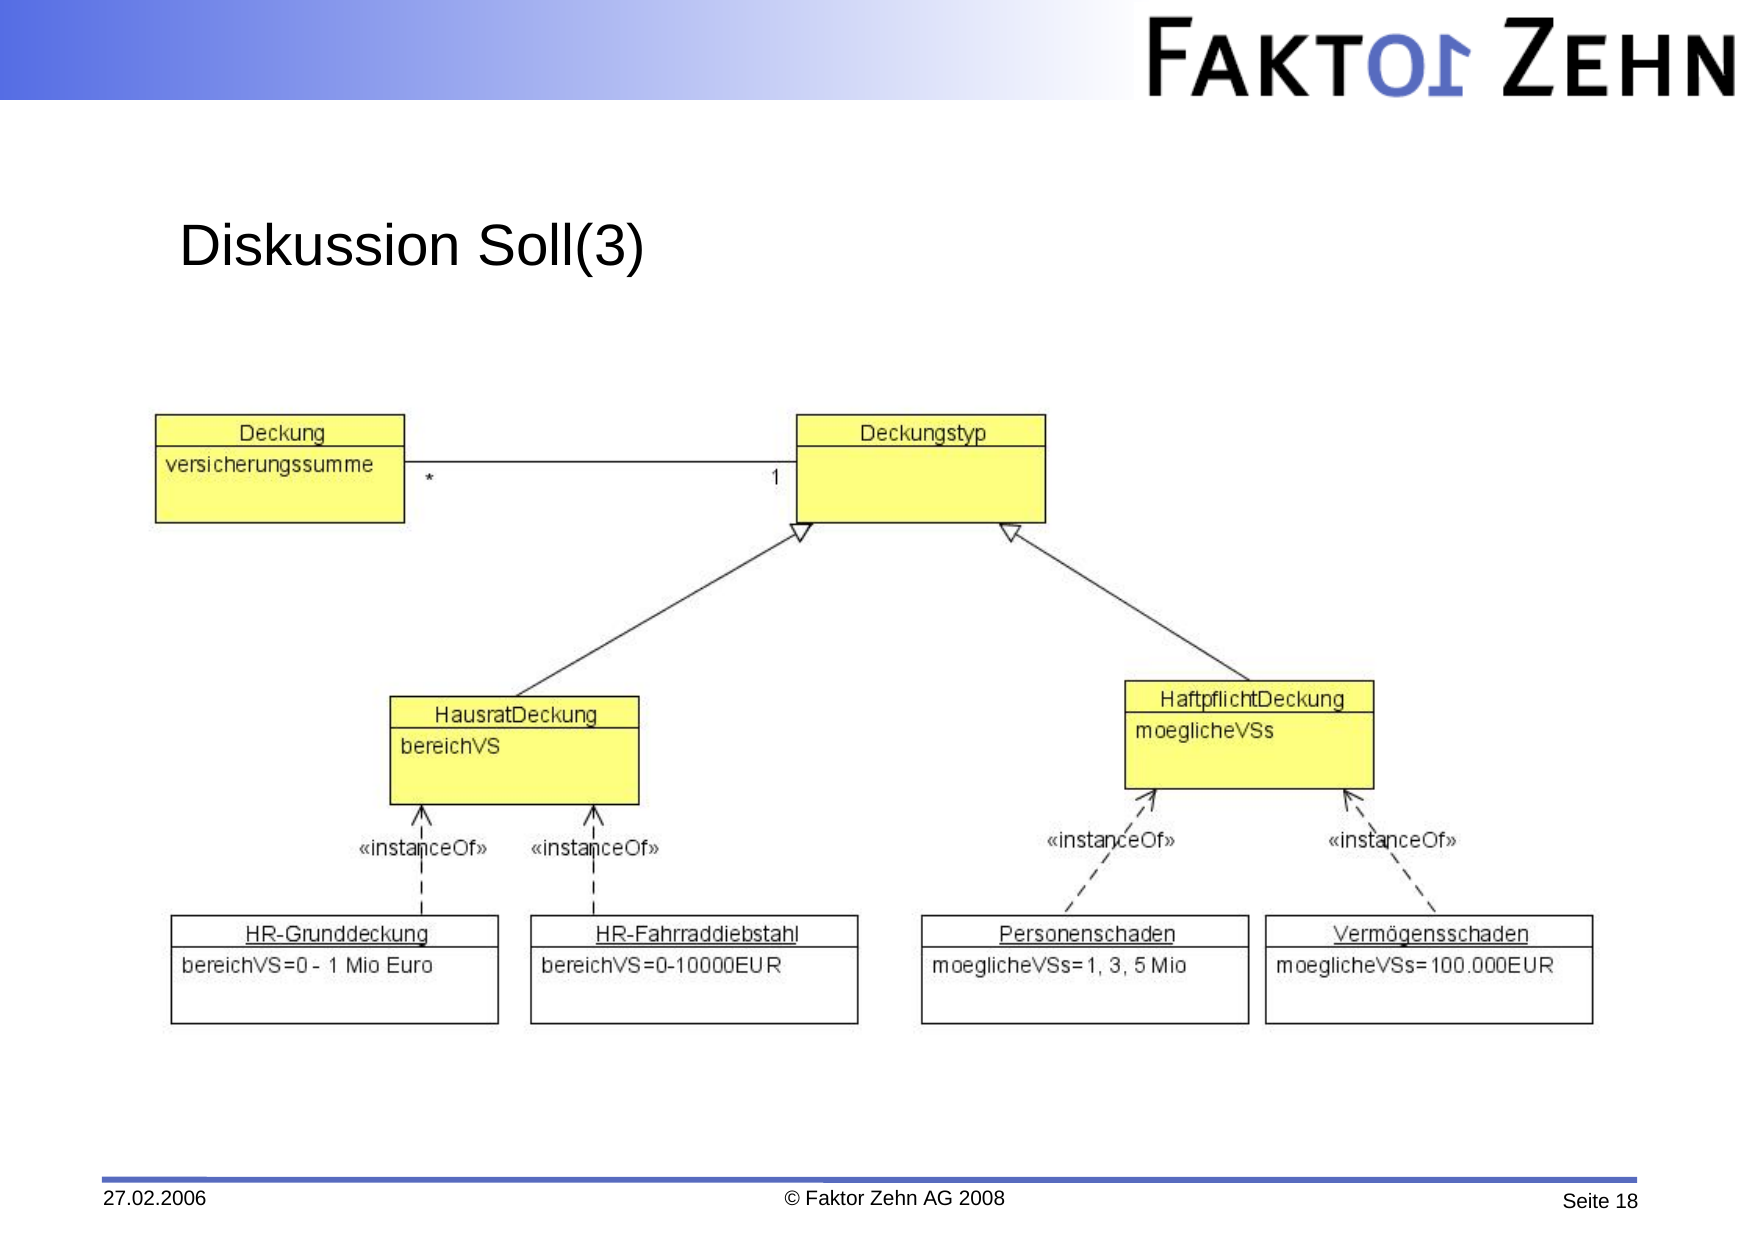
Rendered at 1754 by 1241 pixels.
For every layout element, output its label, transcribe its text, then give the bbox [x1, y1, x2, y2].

picture [1133, 2, 1749, 105]
picture [124, 383, 1625, 1056]
title Diskussion Soll(3) [179, 142, 1576, 349]
